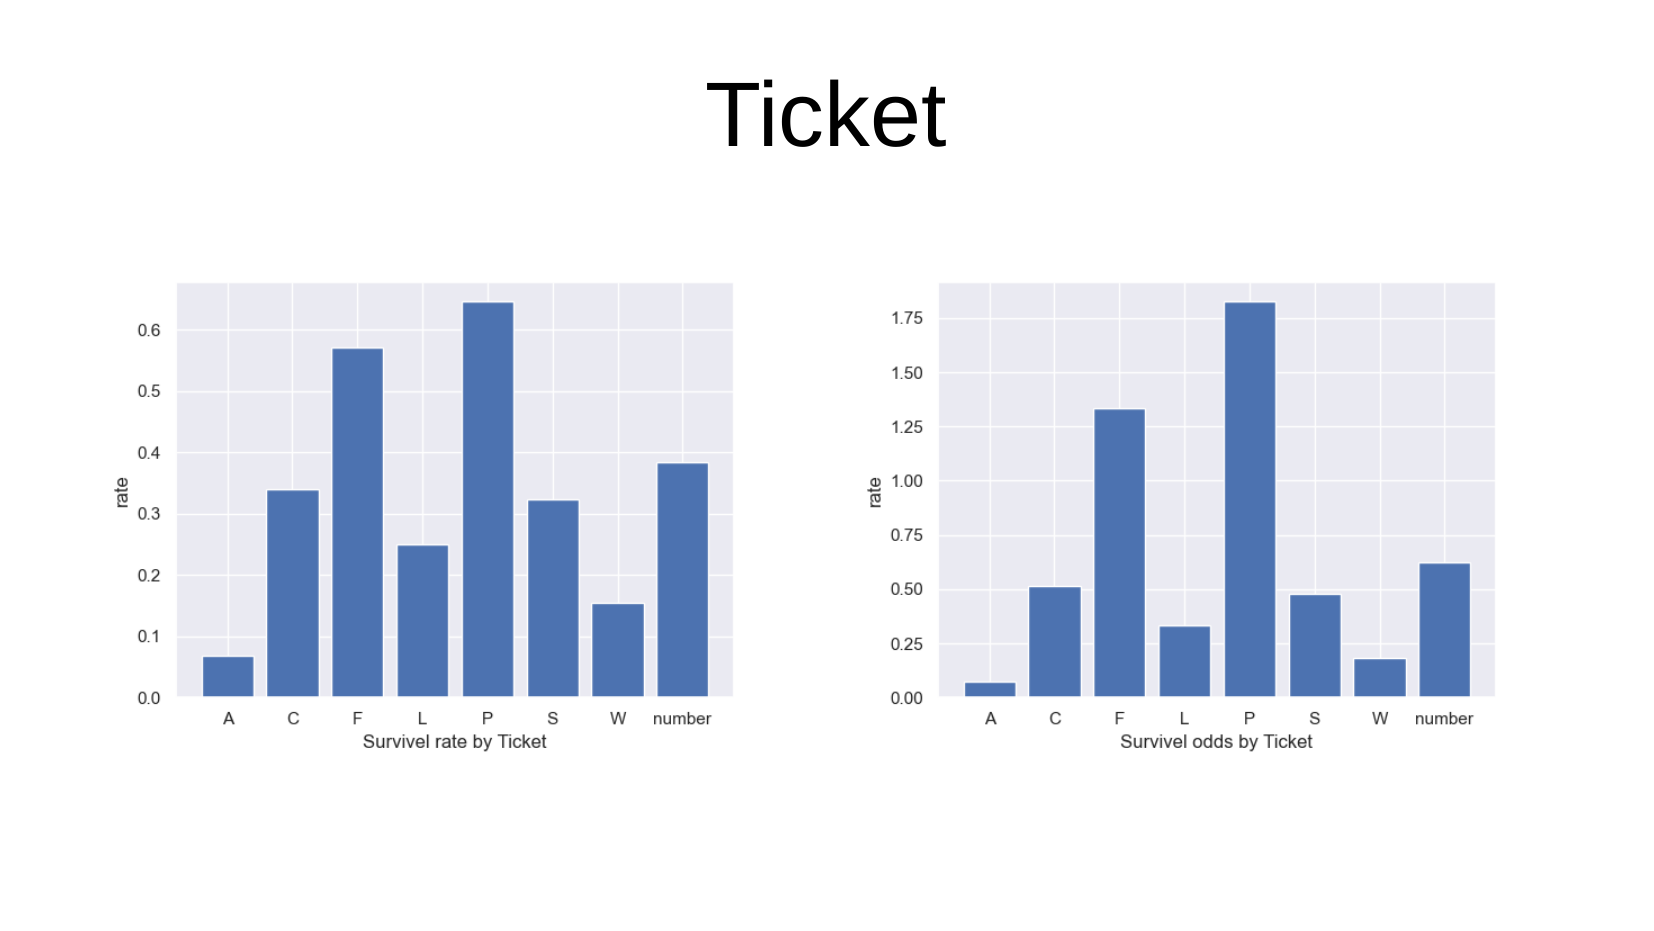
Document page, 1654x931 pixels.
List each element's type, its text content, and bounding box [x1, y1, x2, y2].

title Ticket [82, 37, 1571, 193]
picture [848, 217, 1568, 758]
picture [86, 217, 806, 758]
